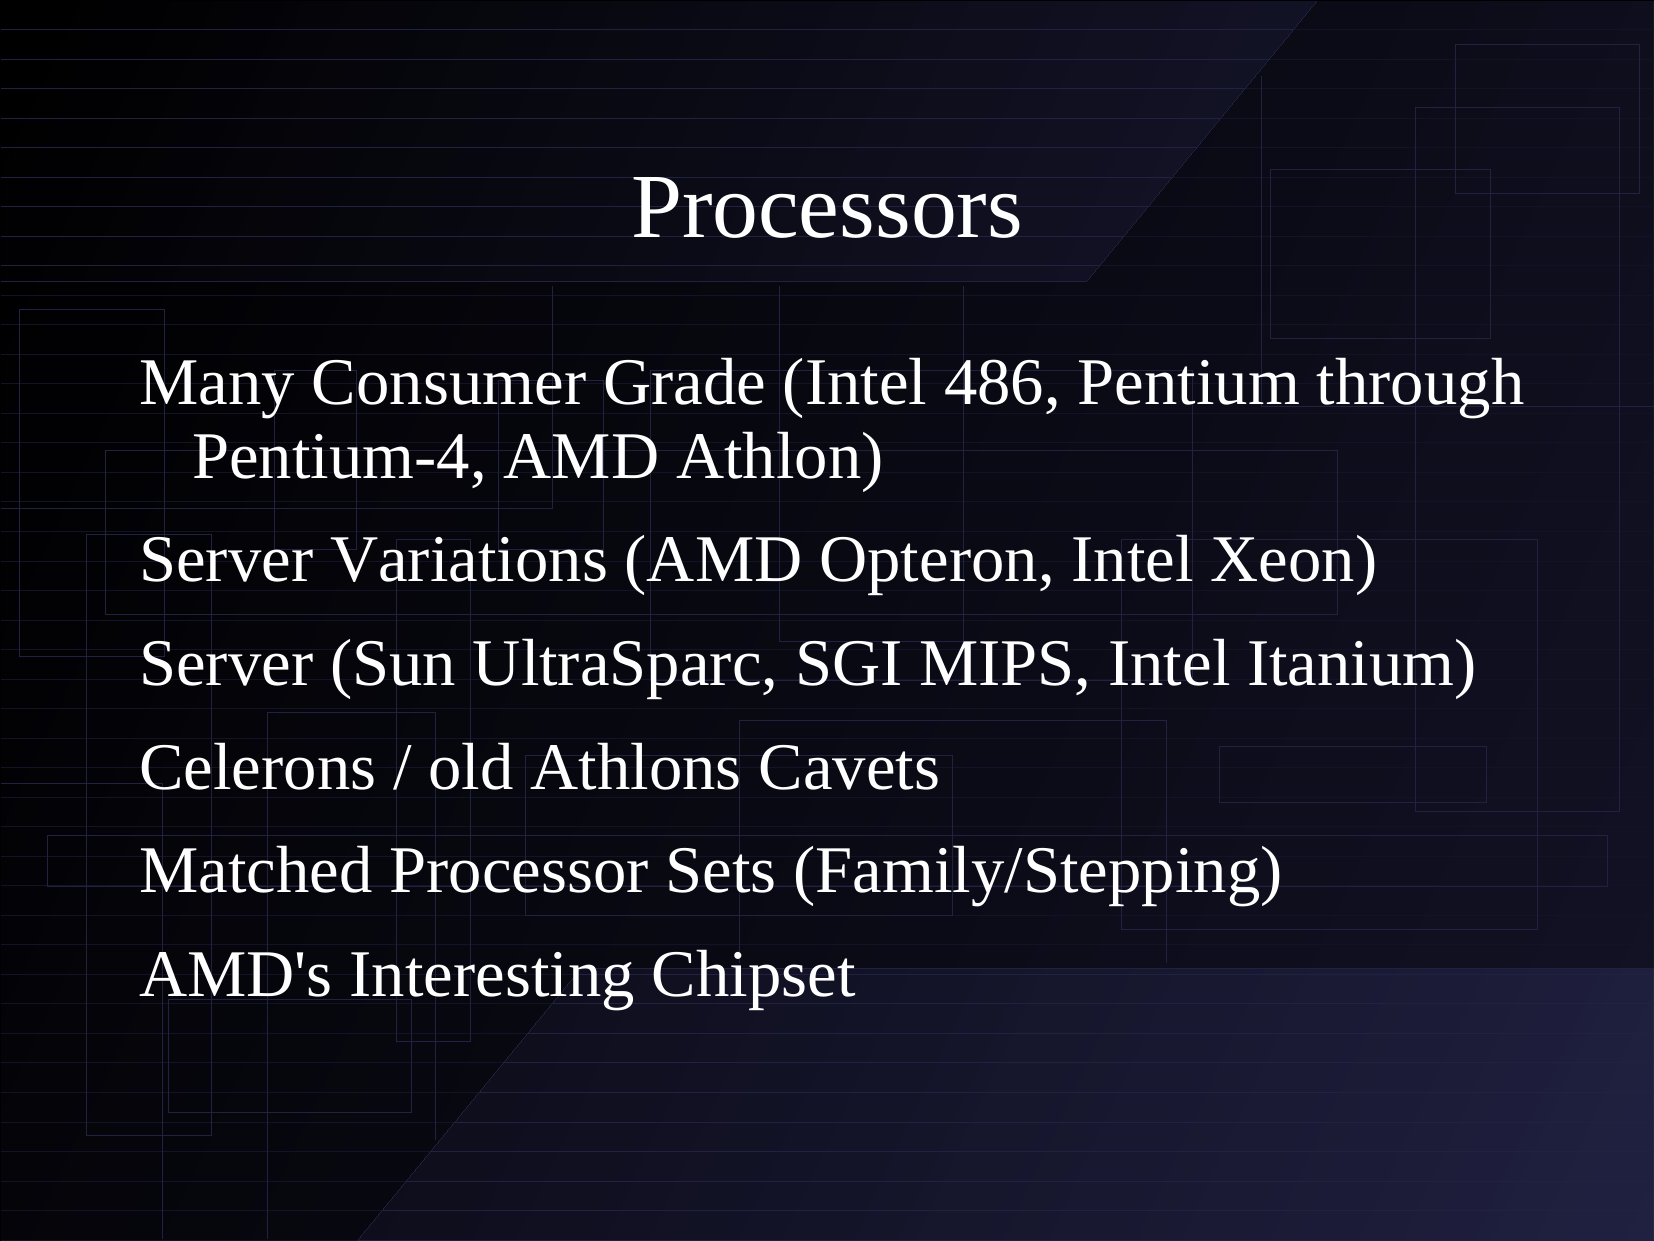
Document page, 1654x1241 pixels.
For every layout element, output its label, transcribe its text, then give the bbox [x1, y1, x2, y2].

list Many Consumer Grade (Intel 486, Pentium through Pentium-4, AMD Athlon) Server Variations (AMD Opteron, Intel Xeon) Server (Sun UltraSparc, SGI MIPS, Intel Itanium) Celerons / old Athlons Cavets Matched Processor Sets (Family/Stepping) AMD's Interesting Chipset [121, 344, 1534, 1127]
title Processors [121, 102, 1534, 311]
